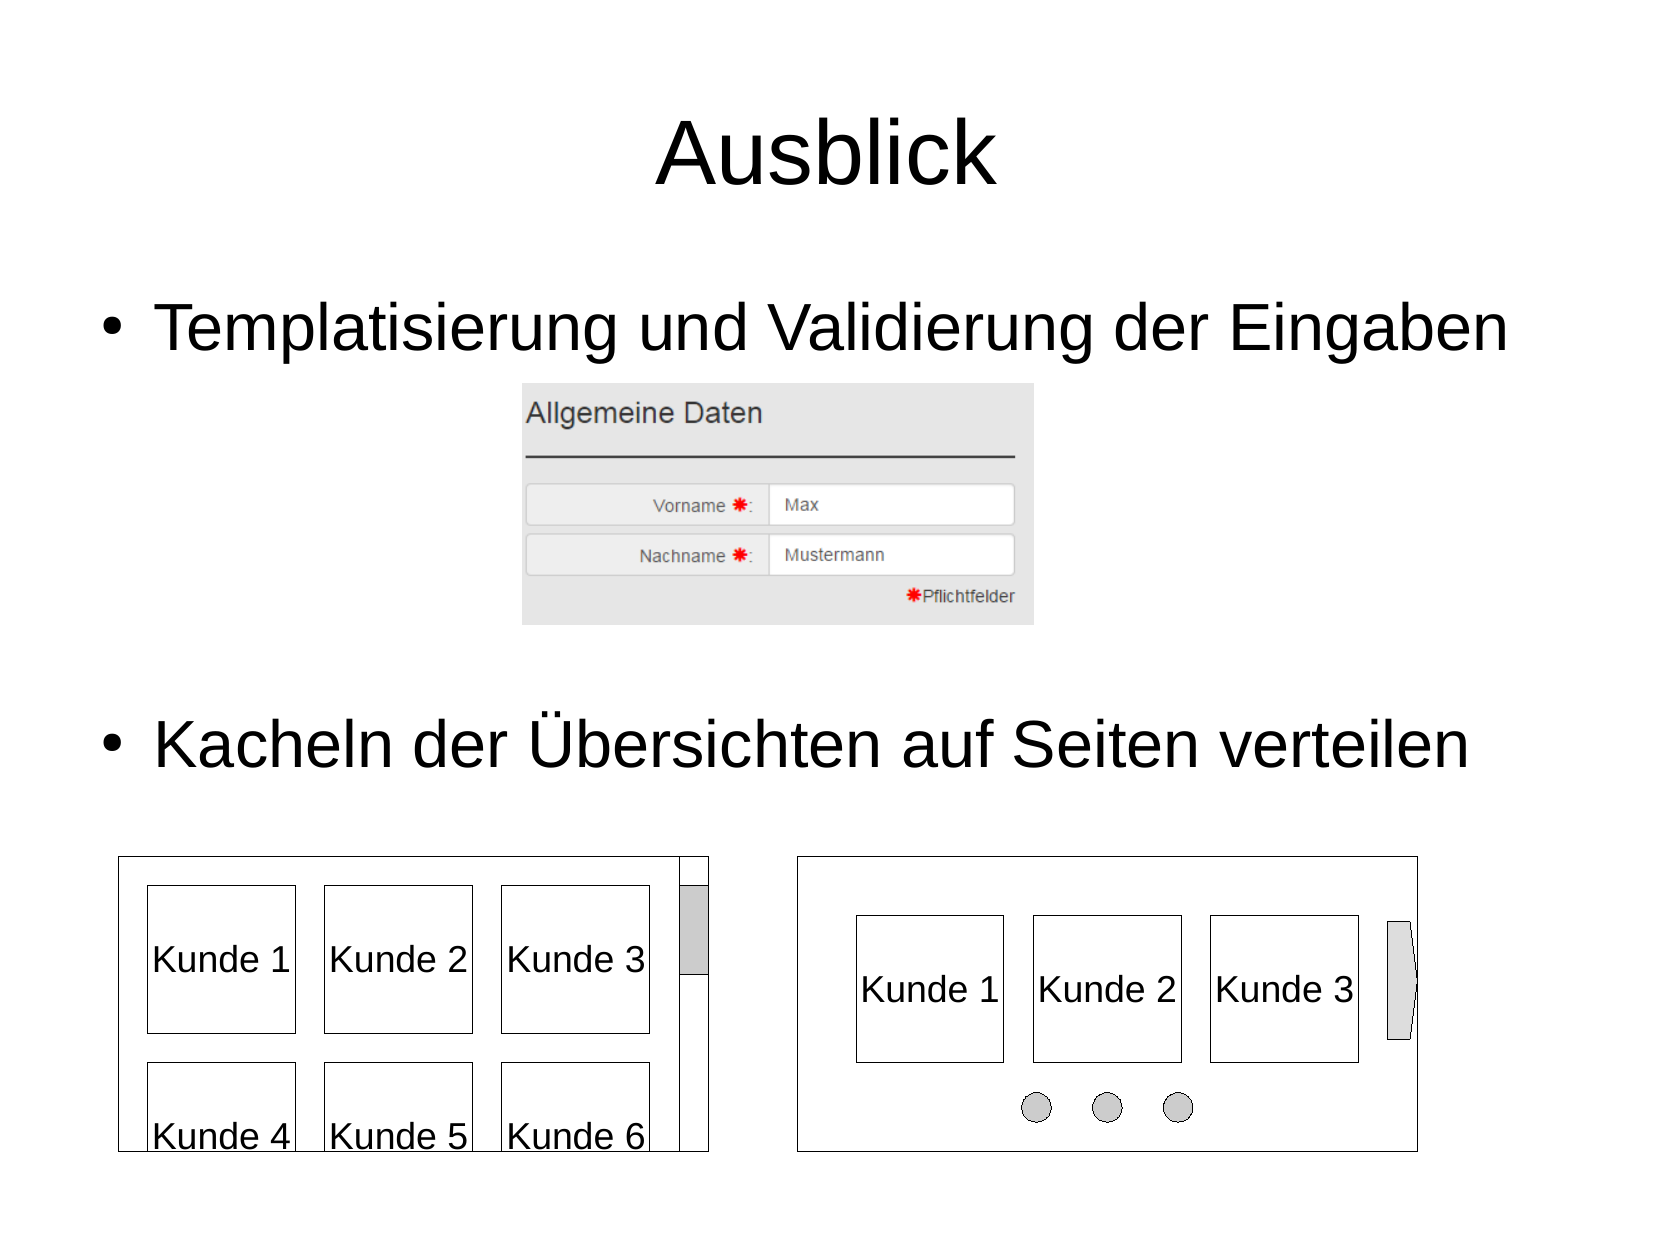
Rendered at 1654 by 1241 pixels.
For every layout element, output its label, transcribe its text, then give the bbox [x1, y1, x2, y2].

text_box Kunde 5 [324, 1062, 473, 1151]
text_box Kunde 2 [324, 885, 473, 1034]
list Templatisierung und Validierung der Eingaben Kacheln der Übersichten auf Seiten verteilen [82, 290, 1571, 1010]
text_box Kunde 1 [147, 885, 296, 1034]
text_box [118, 856, 709, 1241]
text_box Kunde 1 [856, 915, 1004, 1063]
text_box Kunde 4 [147, 1062, 296, 1151]
picture [522, 383, 1034, 626]
title Ausblick [82, 49, 1571, 257]
text_box [797, 856, 1418, 1152]
text_box Kunde 6 [501, 1062, 650, 1151]
text_box Kunde 2 [1033, 915, 1182, 1063]
text_box Kunde 3 [501, 885, 650, 1034]
text_box Kunde 3 [1210, 915, 1359, 1063]
